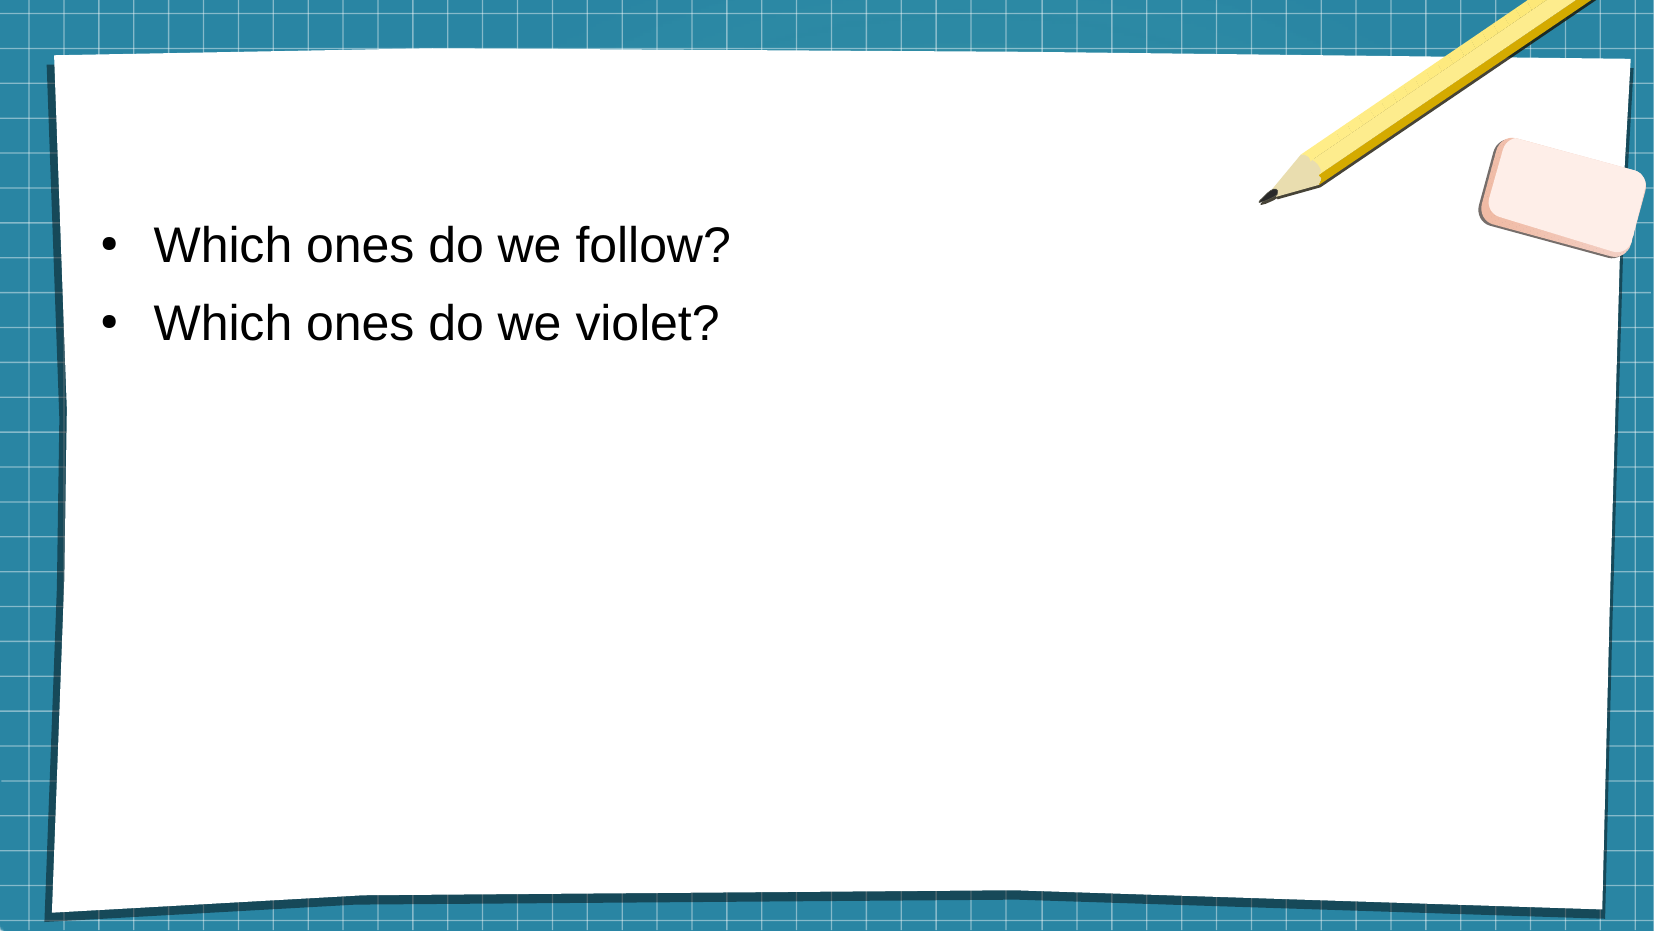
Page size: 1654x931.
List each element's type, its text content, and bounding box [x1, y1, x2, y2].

list Which ones do we follow? Which ones do we violet? [82, 217, 1571, 758]
